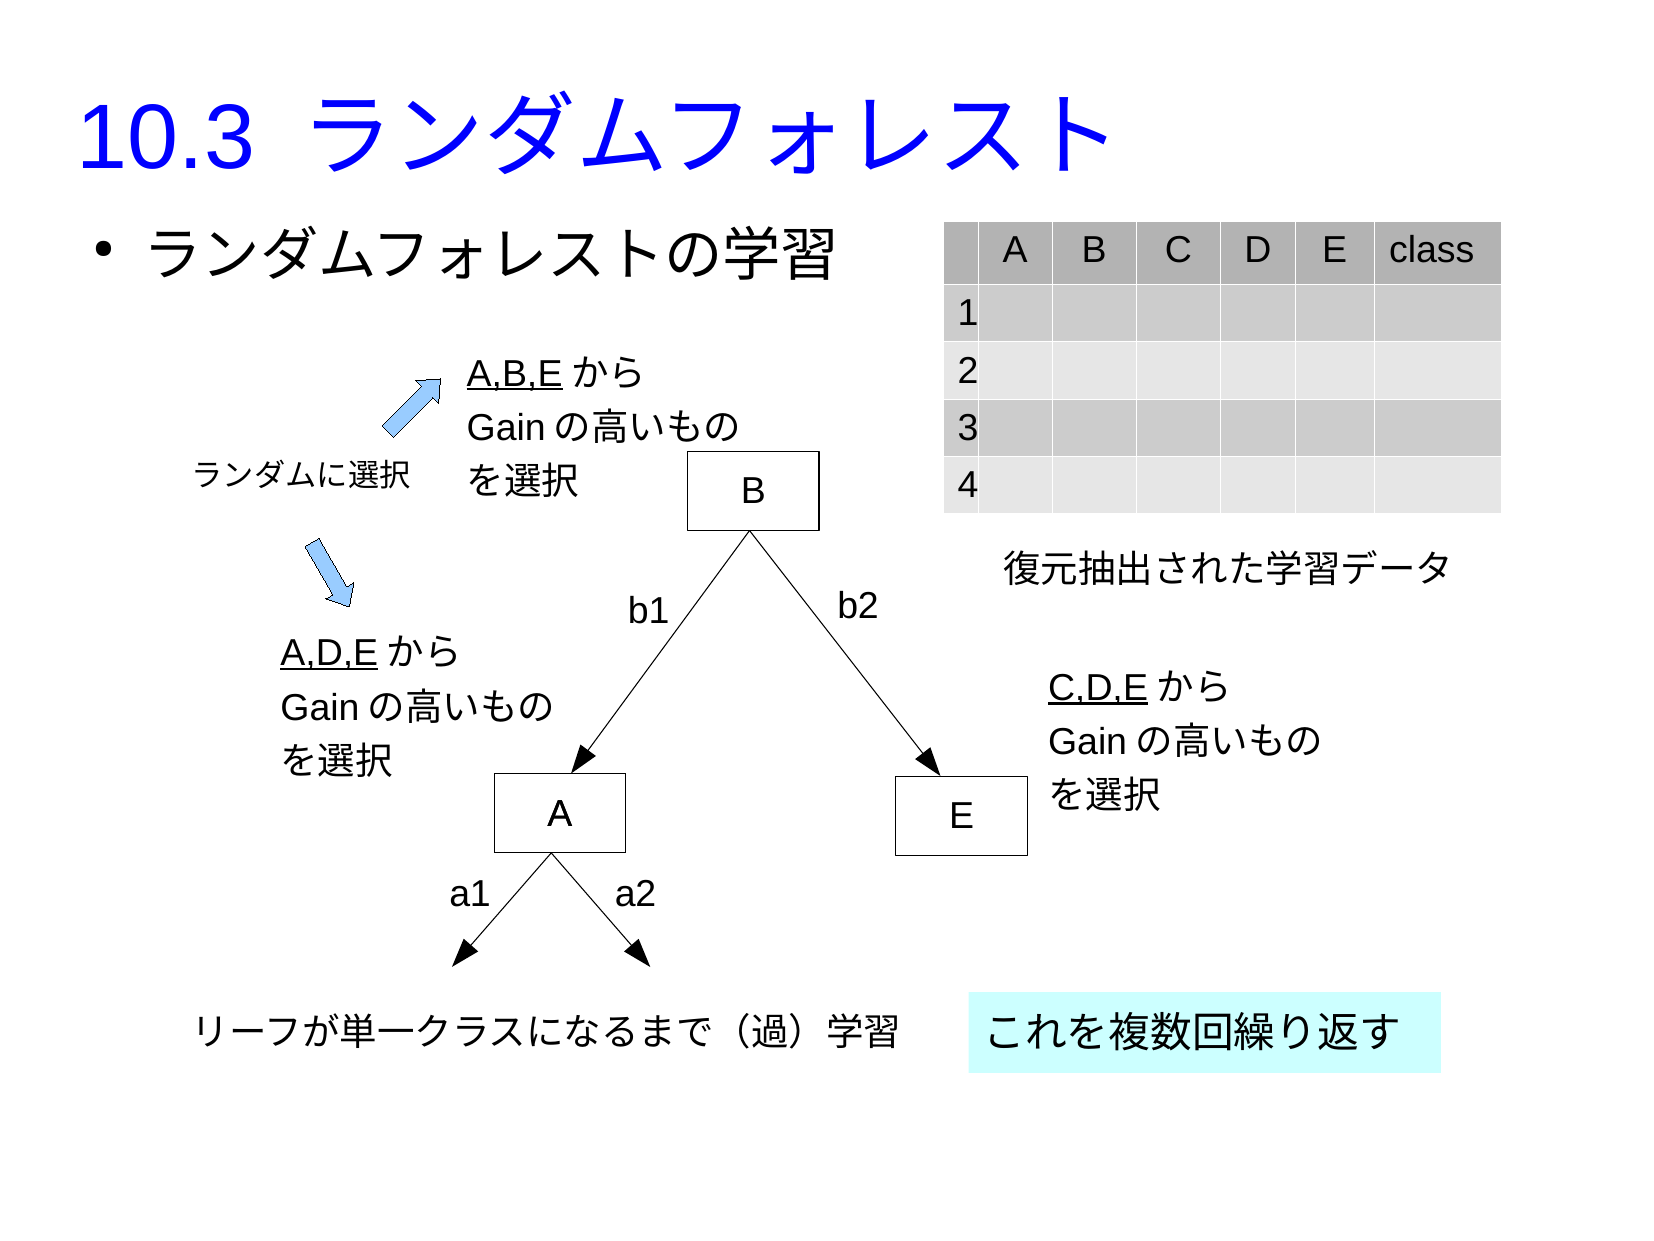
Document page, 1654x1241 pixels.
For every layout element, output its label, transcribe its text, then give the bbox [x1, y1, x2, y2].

table_cell [1296, 342, 1374, 399]
table_cell [1053, 285, 1136, 341]
table_cell [979, 285, 1052, 341]
table_header E [1296, 222, 1374, 284]
text_box ランダムフォレストの学習 [78, 200, 865, 304]
text_box A [494, 773, 626, 853]
table_cell [979, 400, 1052, 456]
table_cell [1296, 400, 1374, 456]
table_cell [1137, 400, 1220, 456]
text_box これを複数回繰り返す [968, 992, 1441, 1073]
table_cell [979, 457, 1052, 513]
text_box a1 [434, 865, 506, 923]
table_cell [1375, 342, 1501, 399]
text_box C,D,Eから Gainの高いもの を選択 [1033, 649, 1363, 834]
text_box A,D,Eから Gainの高いもの を選択 [265, 614, 594, 799]
title 10.3 ランダムフォレスト [76, 58, 1565, 207]
table_cell [1137, 457, 1220, 513]
table_cell [1221, 457, 1295, 513]
table_cell [1375, 285, 1501, 341]
text_box b2 [822, 577, 894, 634]
table_cell [1296, 457, 1374, 513]
table_cell 4 [944, 457, 978, 513]
table_cell 1 [944, 285, 978, 341]
table_cell [1137, 285, 1220, 341]
text_box b1 [613, 582, 685, 640]
text_box a2 [600, 865, 672, 923]
text_box B [687, 451, 819, 531]
text_box リーフが単一クラスになるまで（過）学習 [177, 994, 920, 1066]
table_cell [1053, 457, 1136, 513]
table_cell 3 [944, 400, 978, 456]
table_cell [1137, 342, 1220, 399]
table_cell [1053, 400, 1136, 456]
table_header D [1221, 222, 1295, 284]
table_cell [1053, 342, 1136, 399]
table_header B [1053, 222, 1136, 284]
text_box ランダムに選択 [177, 442, 426, 505]
text_box A,B,Eから Gainの高いもの を選択 [451, 335, 768, 519]
table_cell [1221, 400, 1295, 456]
text_box [382, 378, 441, 438]
text_box [305, 538, 354, 607]
text_box E [895, 776, 1028, 856]
table_cell [1221, 342, 1295, 399]
table_cell [1375, 400, 1501, 456]
table_header class [1375, 222, 1501, 284]
table_header A [979, 222, 1052, 284]
table_header [944, 222, 978, 284]
table_cell [1221, 285, 1295, 341]
table_cell [1296, 285, 1374, 341]
text_box 復元抽出された学習データ [988, 531, 1477, 603]
table_cell 2 [944, 342, 978, 399]
table_cell [979, 342, 1052, 399]
table_cell [1375, 457, 1501, 513]
table_header C [1137, 222, 1220, 284]
